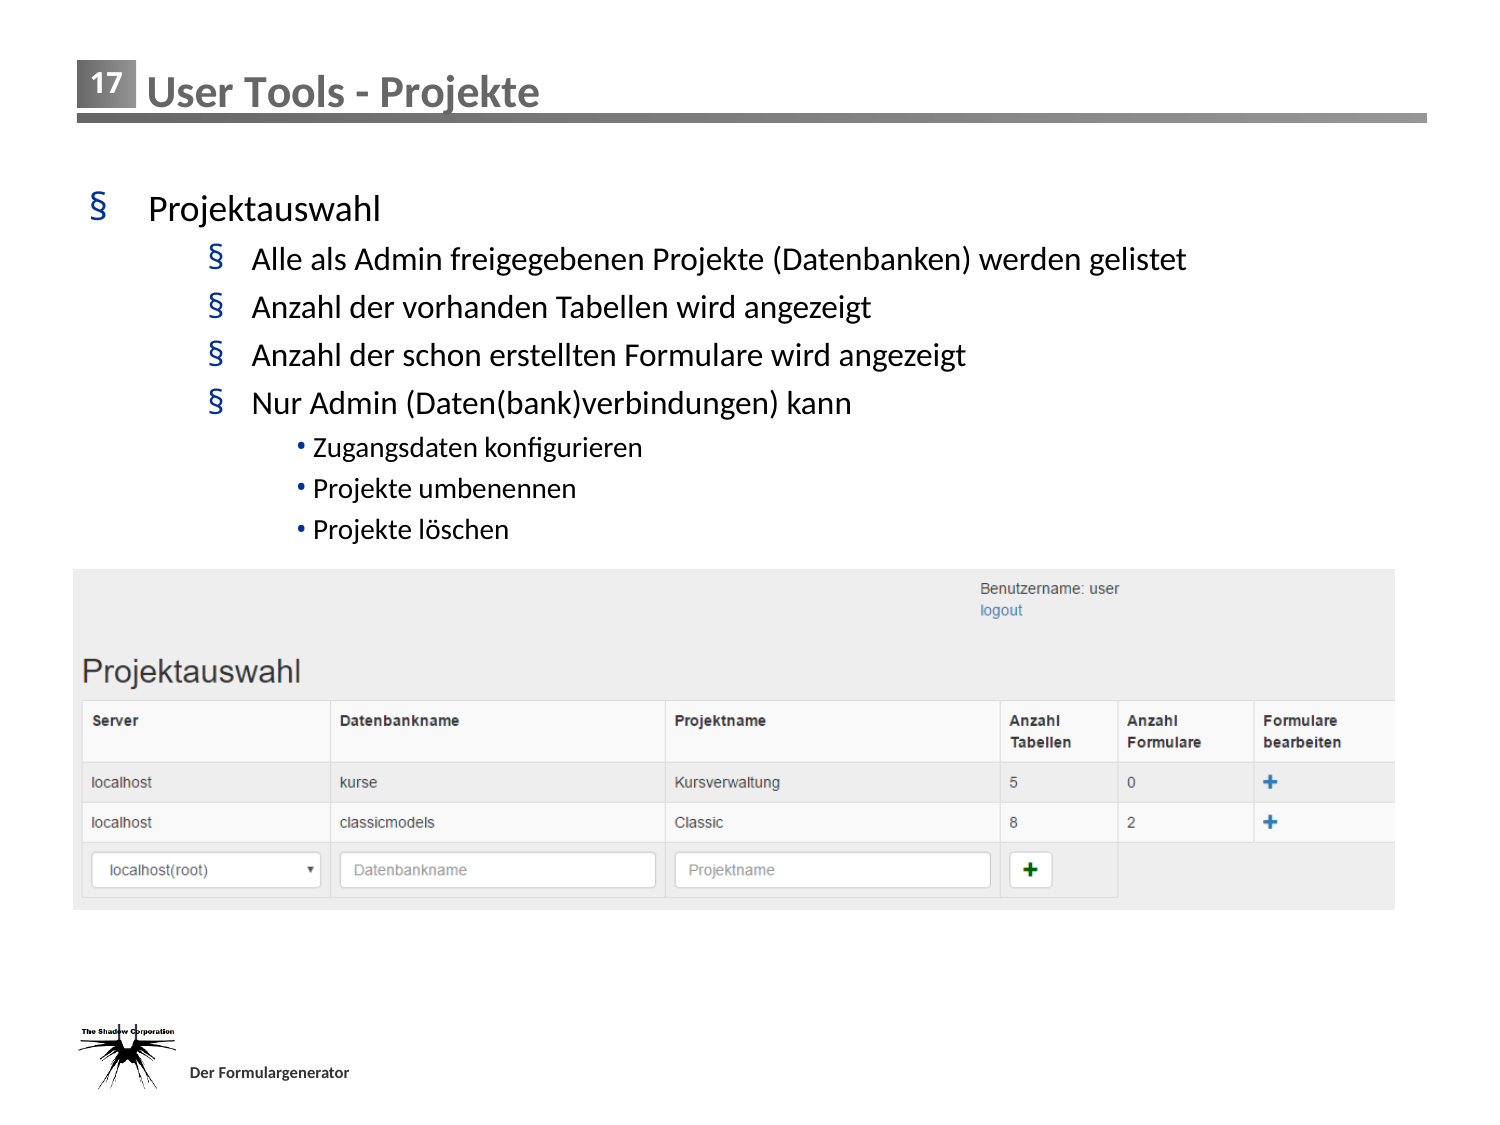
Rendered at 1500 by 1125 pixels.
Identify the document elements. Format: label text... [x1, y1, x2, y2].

title User Tools - Projekte [131, 54, 1433, 125]
text_box Projektauswahl Alle als Admin freigegebenen Projekte (Datenbanken) werden gelistet Anzahl der vorhanden Tabellen wird angezeigt Anzahl der schon erstellten Formulare wird angezeigt Nur Admin (Daten(bank)verbindungen) kann Zugangsdaten konfigurieren Projekte umbenennen Projekte löschen [74, 123, 1424, 1058]
picture [73, 569, 1395, 910]
